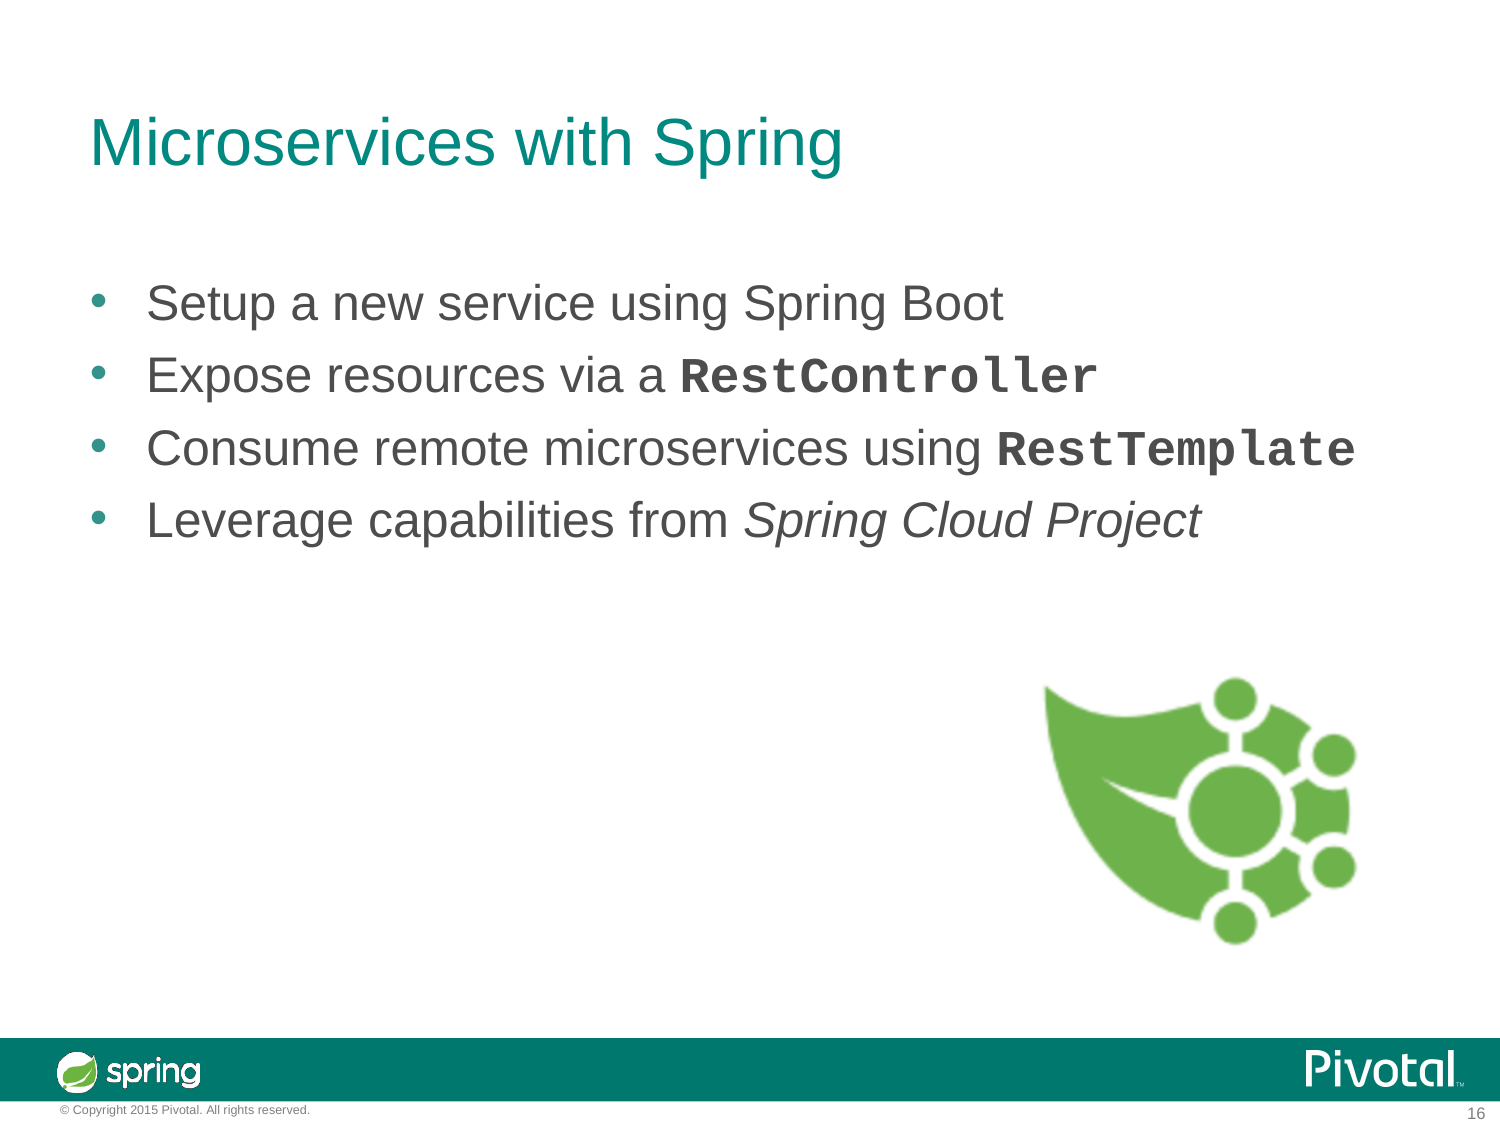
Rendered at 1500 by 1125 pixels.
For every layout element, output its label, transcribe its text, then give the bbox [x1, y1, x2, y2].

title Microservices with Spring [75, 45, 1426, 233]
picture [1306, 1050, 1464, 1087]
picture [945, 627, 1473, 1021]
list Setup a new service using Spring Boot Expose resources via a RestController Consume remote microservices using RestTemplate Leverage capabilities from Spring Cloud Project [75, 262, 1426, 931]
picture [32, 1041, 210, 1103]
